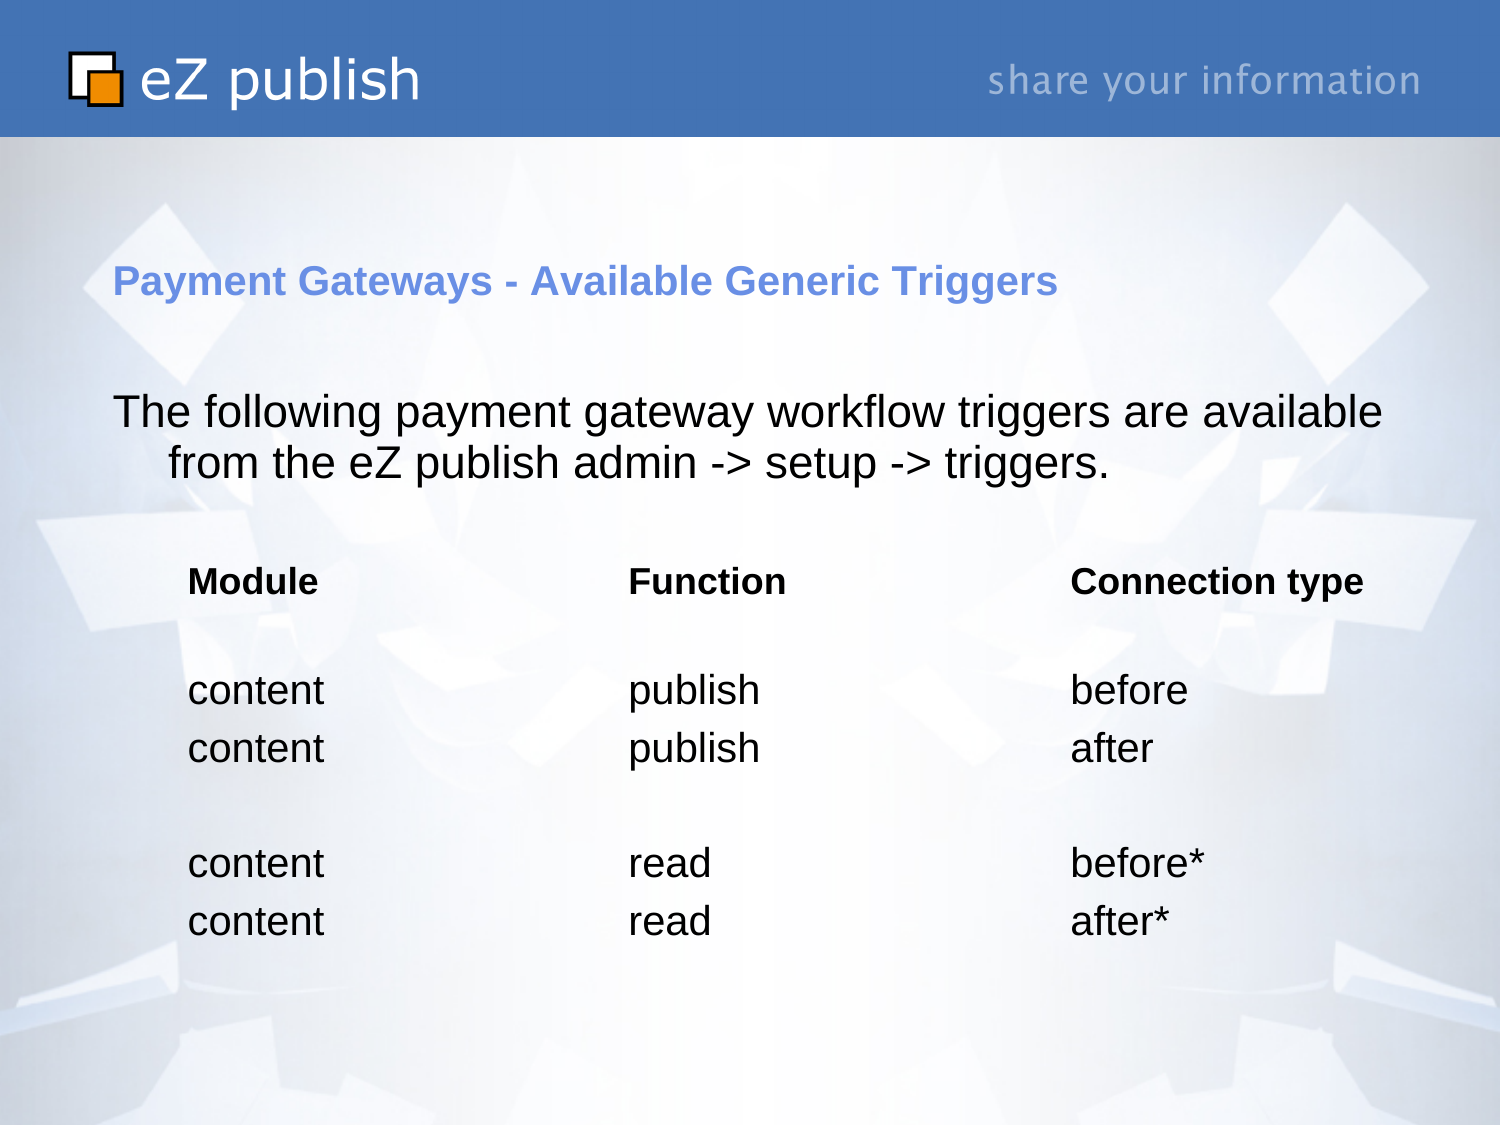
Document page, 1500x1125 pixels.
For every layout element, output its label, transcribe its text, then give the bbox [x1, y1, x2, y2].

title Payment Gateways - Available Generic Triggers [112, 237, 1500, 325]
list The following payment gateway workflow triggers are available from the eZ publish admin -> setup -> triggers. Module Function Connection type content publish before content publish after content read before* content read after* [112, 324, 1388, 1063]
picture [0, 0, 1500, 1125]
